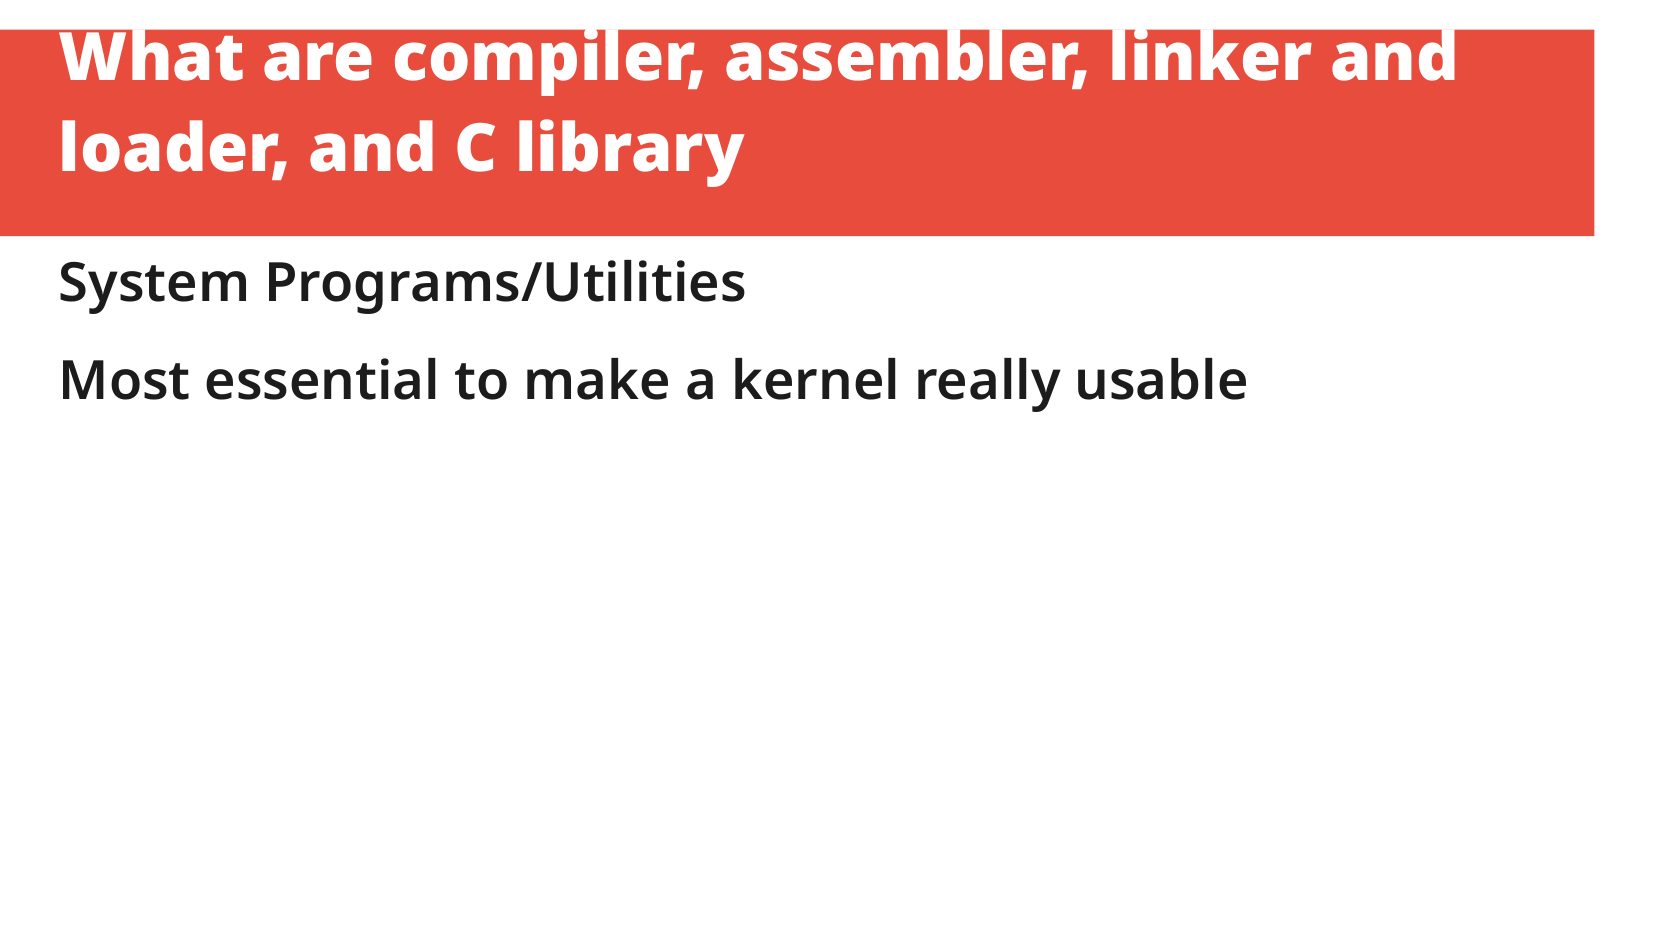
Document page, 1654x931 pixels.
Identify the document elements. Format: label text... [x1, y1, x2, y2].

title What are compiler, assembler, linker and loader, and C library [59, 79, 1595, 191]
list System Programs/Utilities Most essential to make a kernel really usable [59, 243, 1565, 820]
